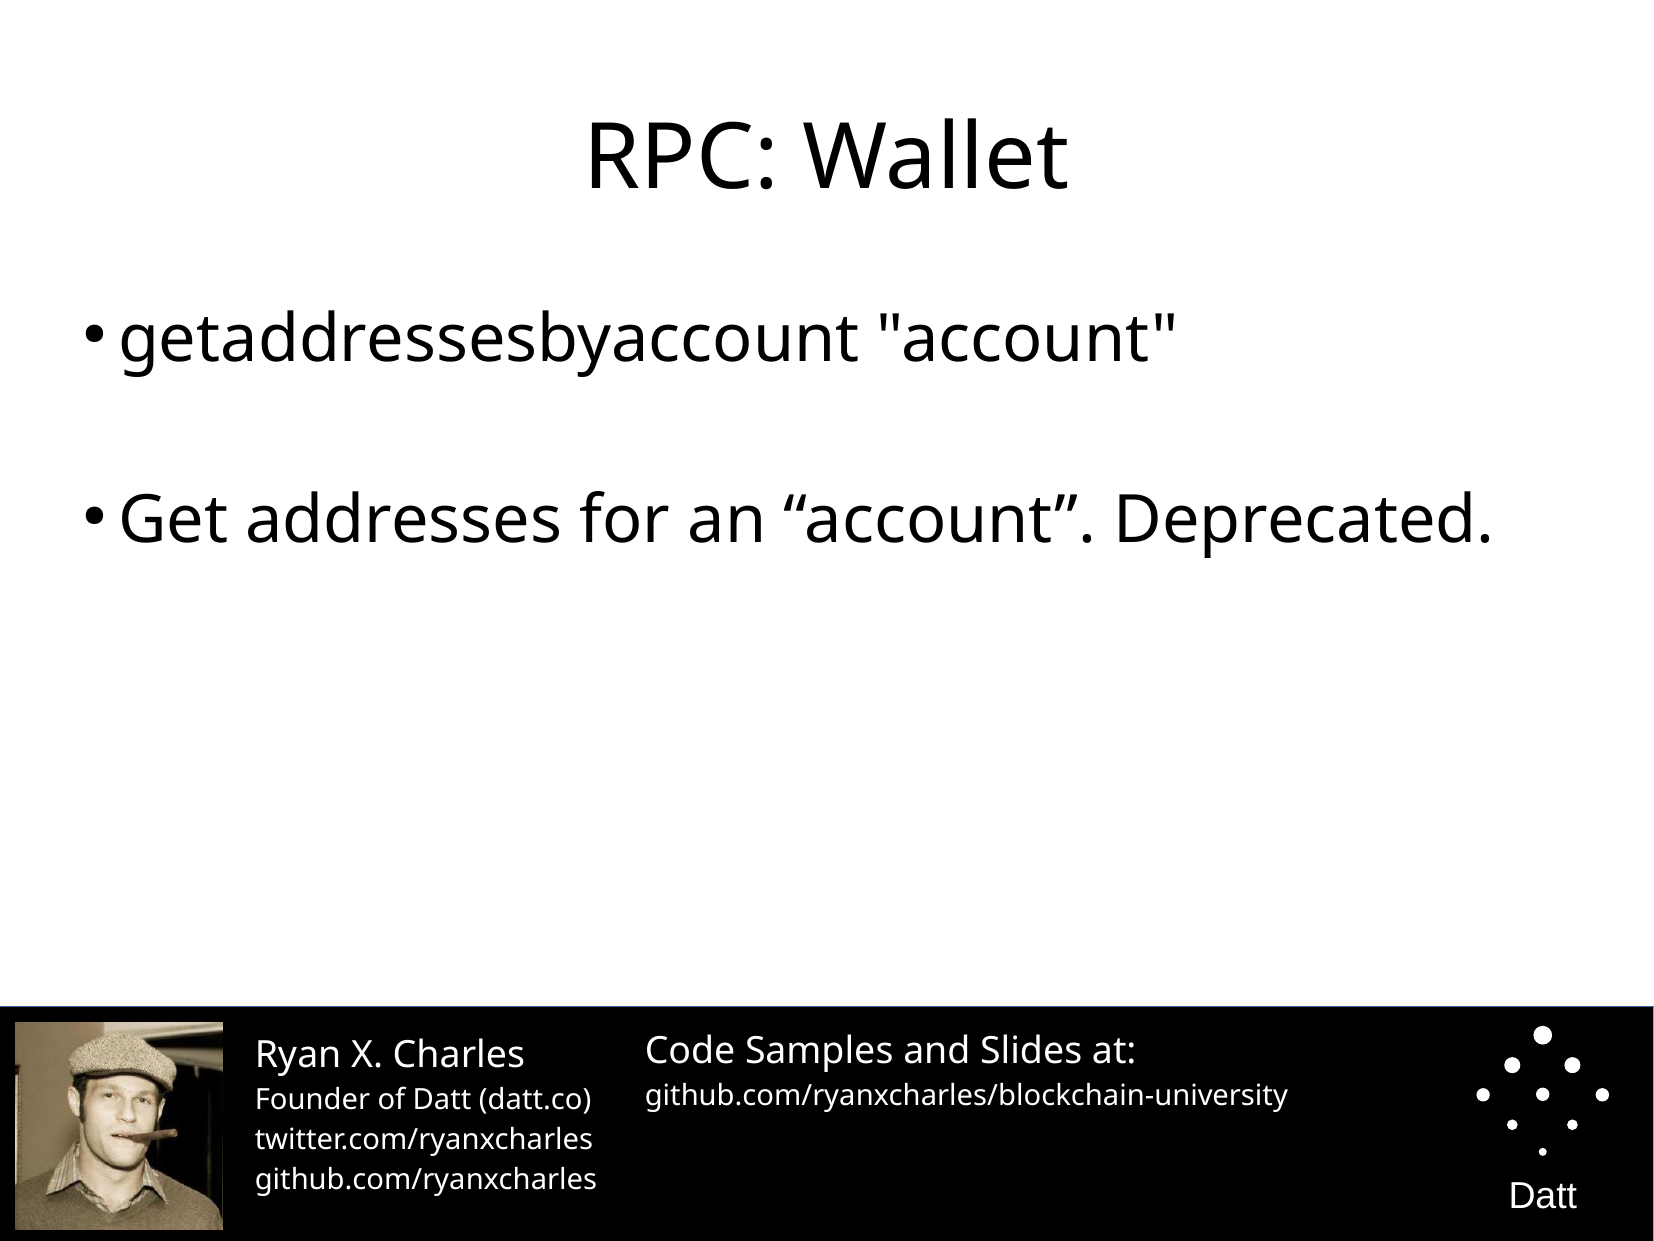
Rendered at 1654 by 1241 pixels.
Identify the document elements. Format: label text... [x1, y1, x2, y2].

text_box [0, 1006, 1654, 1241]
picture [1475, 1023, 1611, 1159]
picture [15, 1022, 223, 1231]
subtitle getaddressesbyaccount "account" Get addresses for an “account”. Deprecated. [82, 290, 1571, 1006]
text_box Datt [1452, 1167, 1633, 1241]
text_box Code Samples and Slides at: github.com/ryanxcharles/blockchain-university [630, 1015, 1403, 1156]
title RPC: Wallet [82, 49, 1571, 257]
text_box Ryan X. Charles Founder of Datt (datt.co) twitter.com/ryanxcharles github.com/ryanxcharles [240, 1020, 976, 1241]
